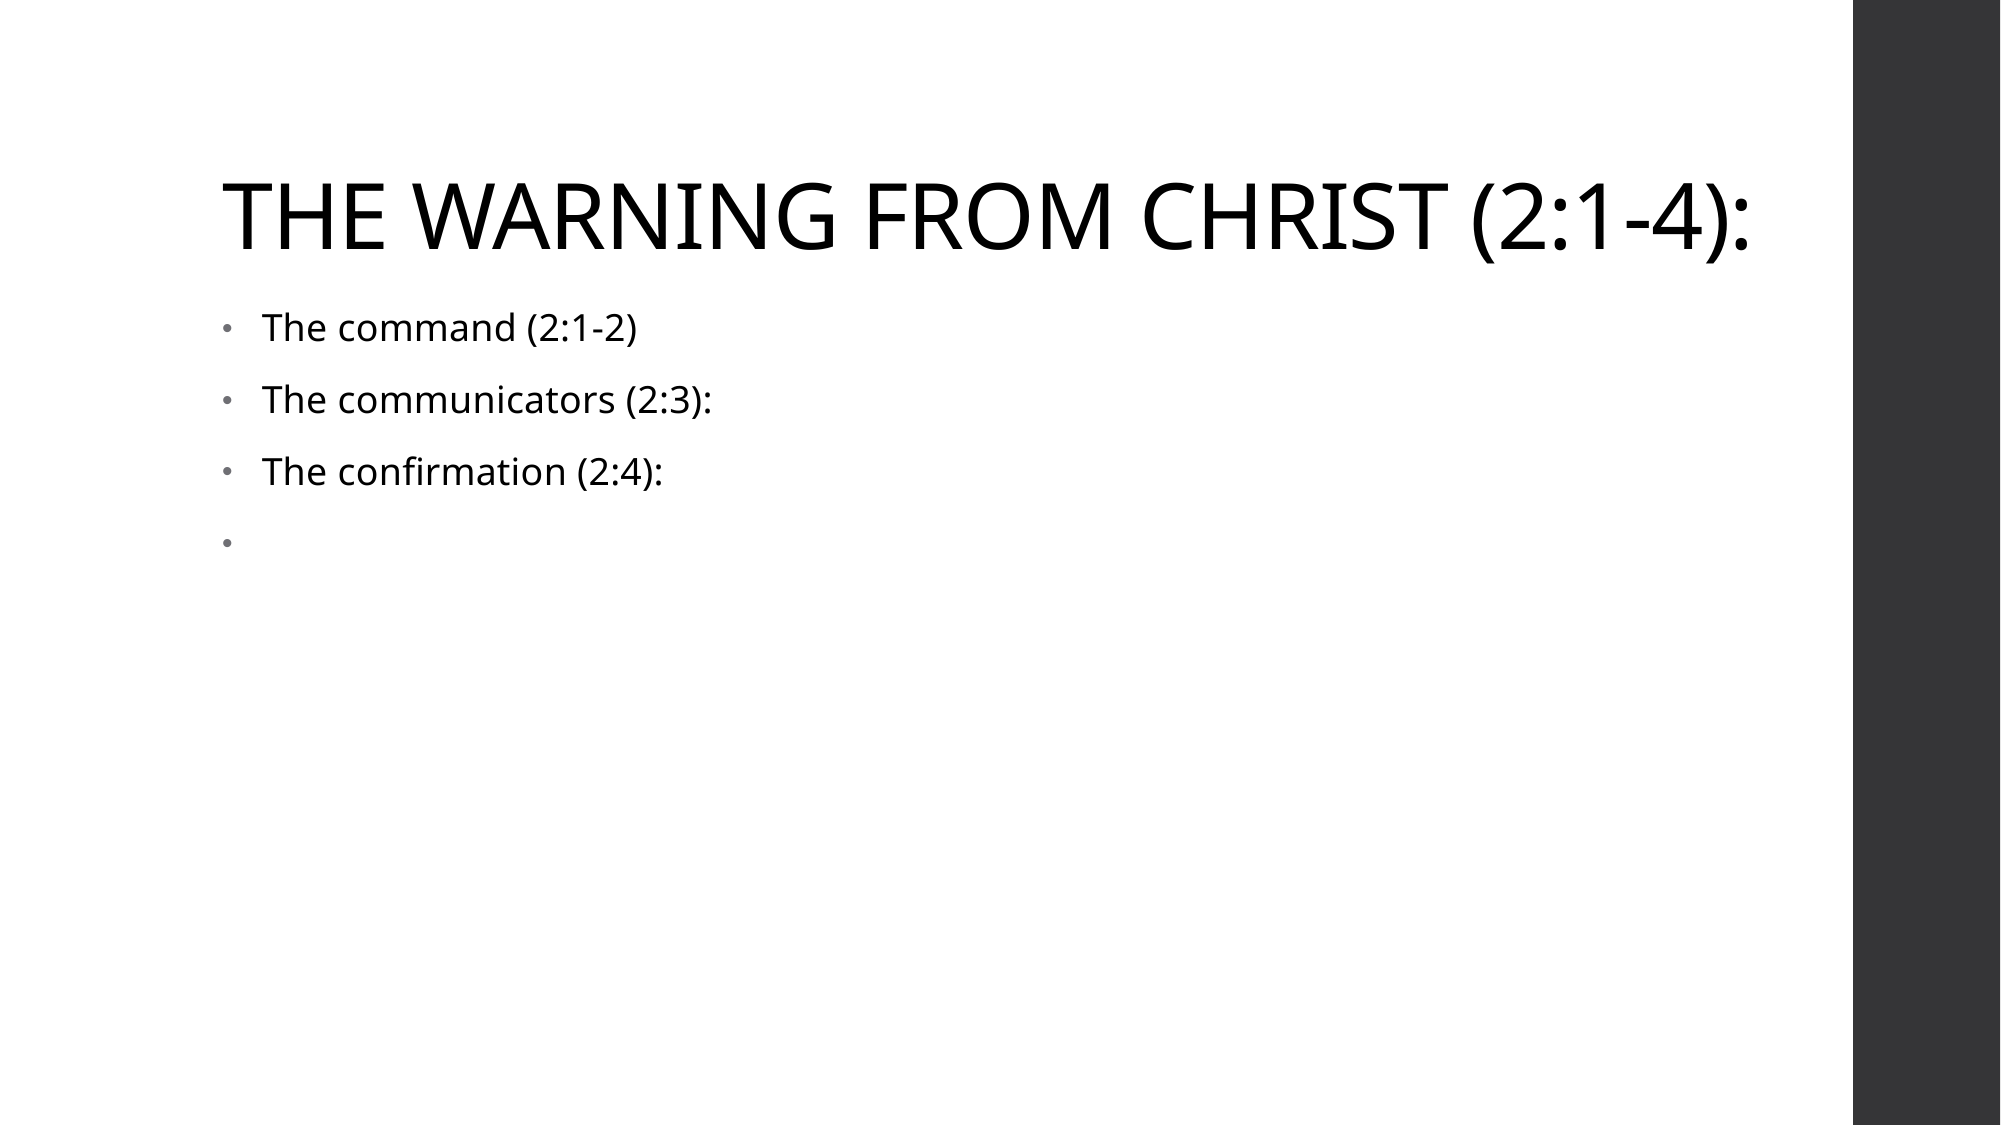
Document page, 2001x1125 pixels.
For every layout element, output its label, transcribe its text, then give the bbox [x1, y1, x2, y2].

title THE WARNING FROM CHRIST (2:1-4): [206, 60, 1797, 278]
list The command (2:1-2) The communicators (2:3): The confirmation (2:4): [206, 299, 1617, 1014]
